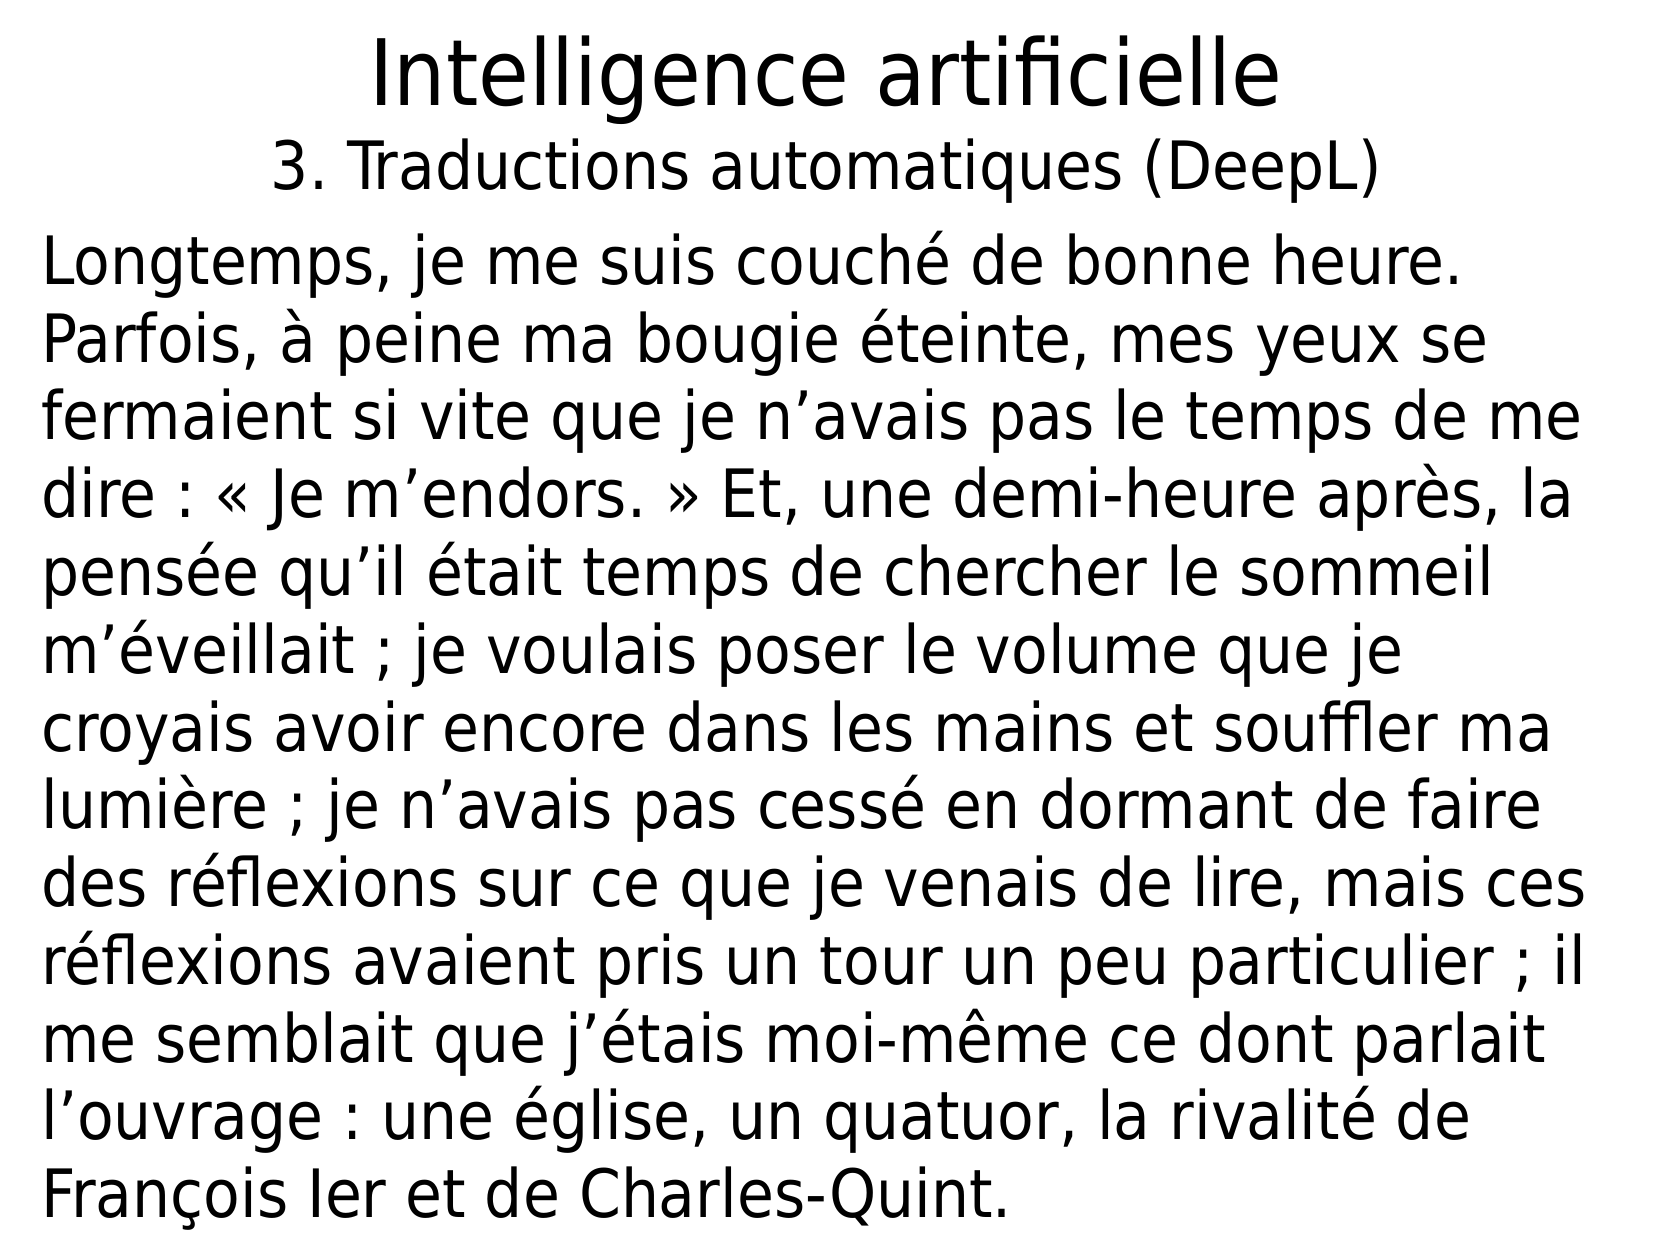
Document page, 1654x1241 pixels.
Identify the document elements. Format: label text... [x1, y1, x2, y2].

title Longtemps, je me suis couché de bonne heure. Parfois, à peine ma bougie éteinte, mes yeux se fermaient si vite que je n’avais pas le temps de me dire : « Je m’endors. » Et, une demi-heure après, la pensée qu’il était temps de chercher le sommeil m’éveillait ; je voulais poser le volume que je croyais avoir encore dans les mains et souffler ma lumière ; je n’avais pas cessé en dormant de faire des réflexions sur ce que je venais de lire, mais ces réflexions avaient pris un tour un peu particulier ; il me semblait que j’étais moi-même ce dont parlait l’ouvrage : une église, un quatuor, la rivalité de François Ier et de Charles-Quint. [41, 222, 1613, 1234]
title Intelligence artificielle 3. Traductions automatiques (DeepL) [41, 12, 1613, 214]
